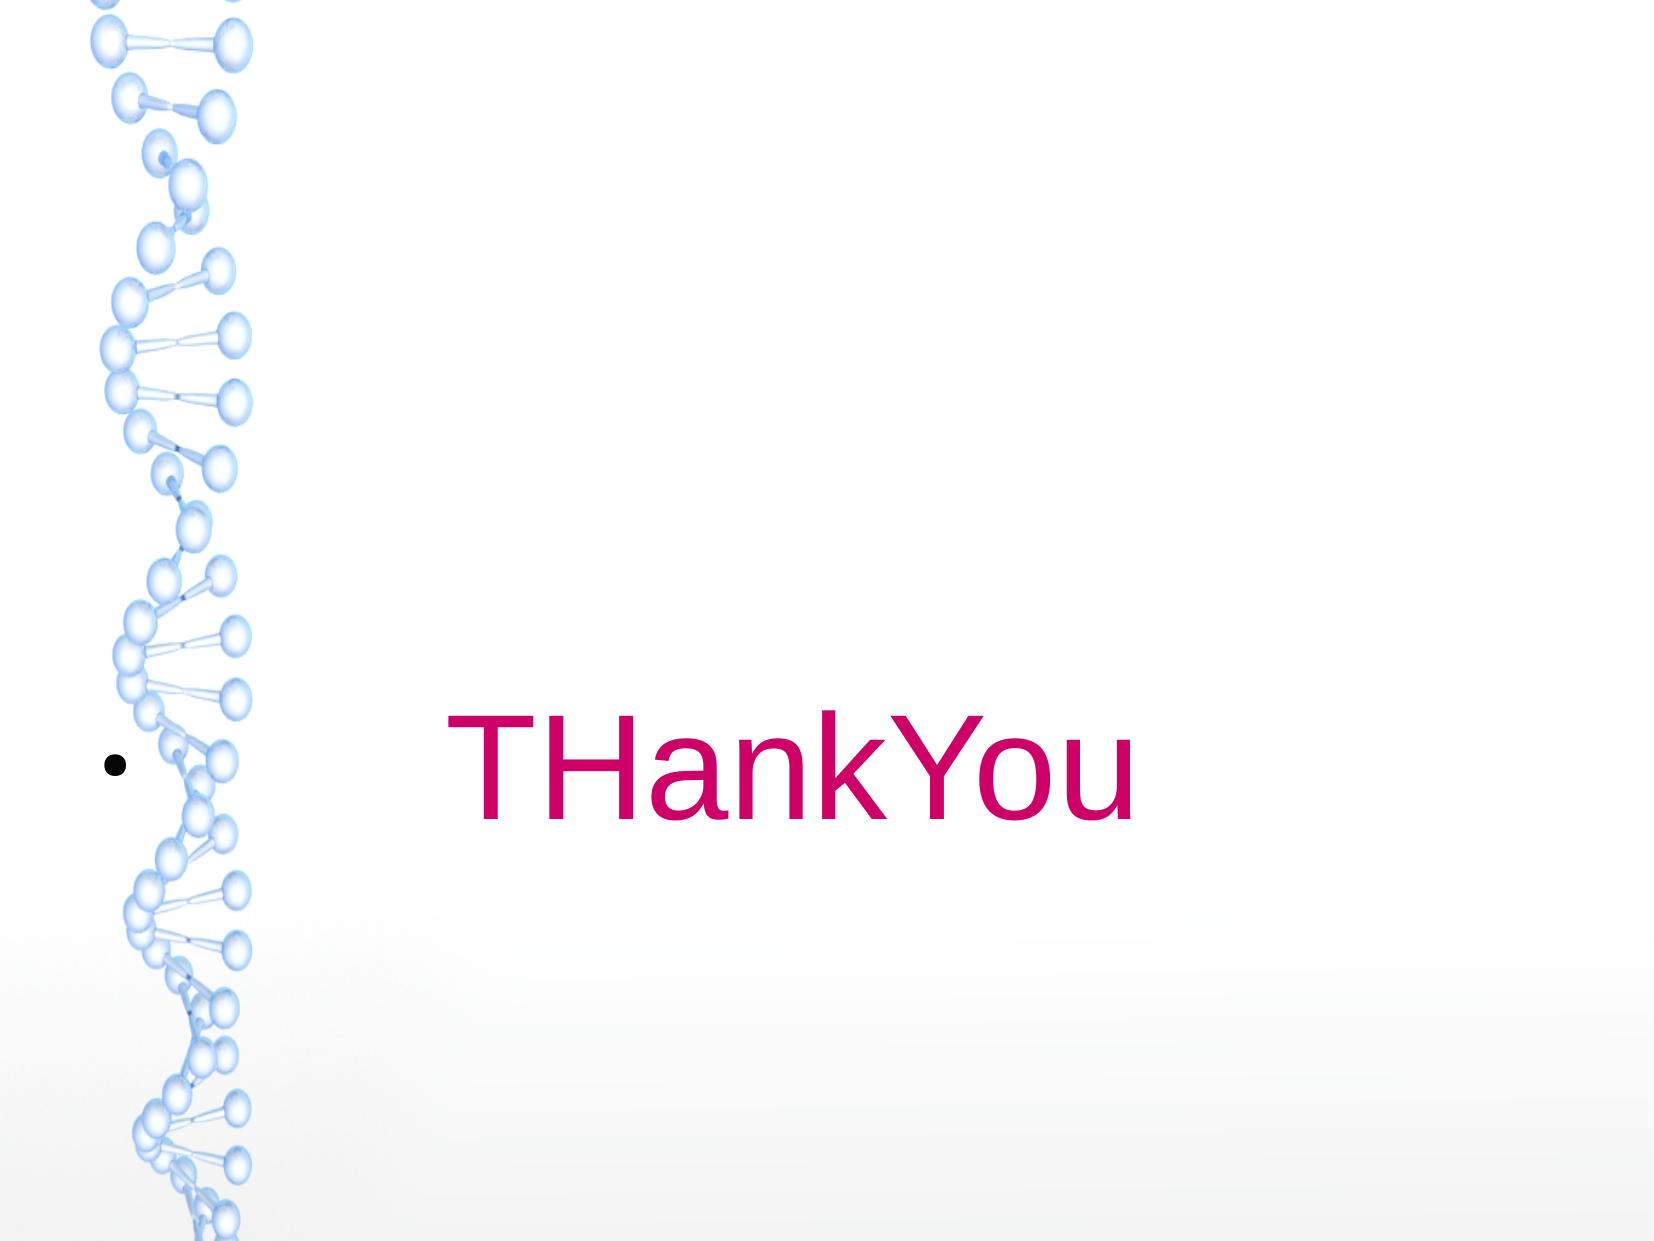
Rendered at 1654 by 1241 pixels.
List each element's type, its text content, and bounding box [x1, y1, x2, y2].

list THankYou [82, 290, 1571, 1010]
picture [0, 0, 1654, 1241]
